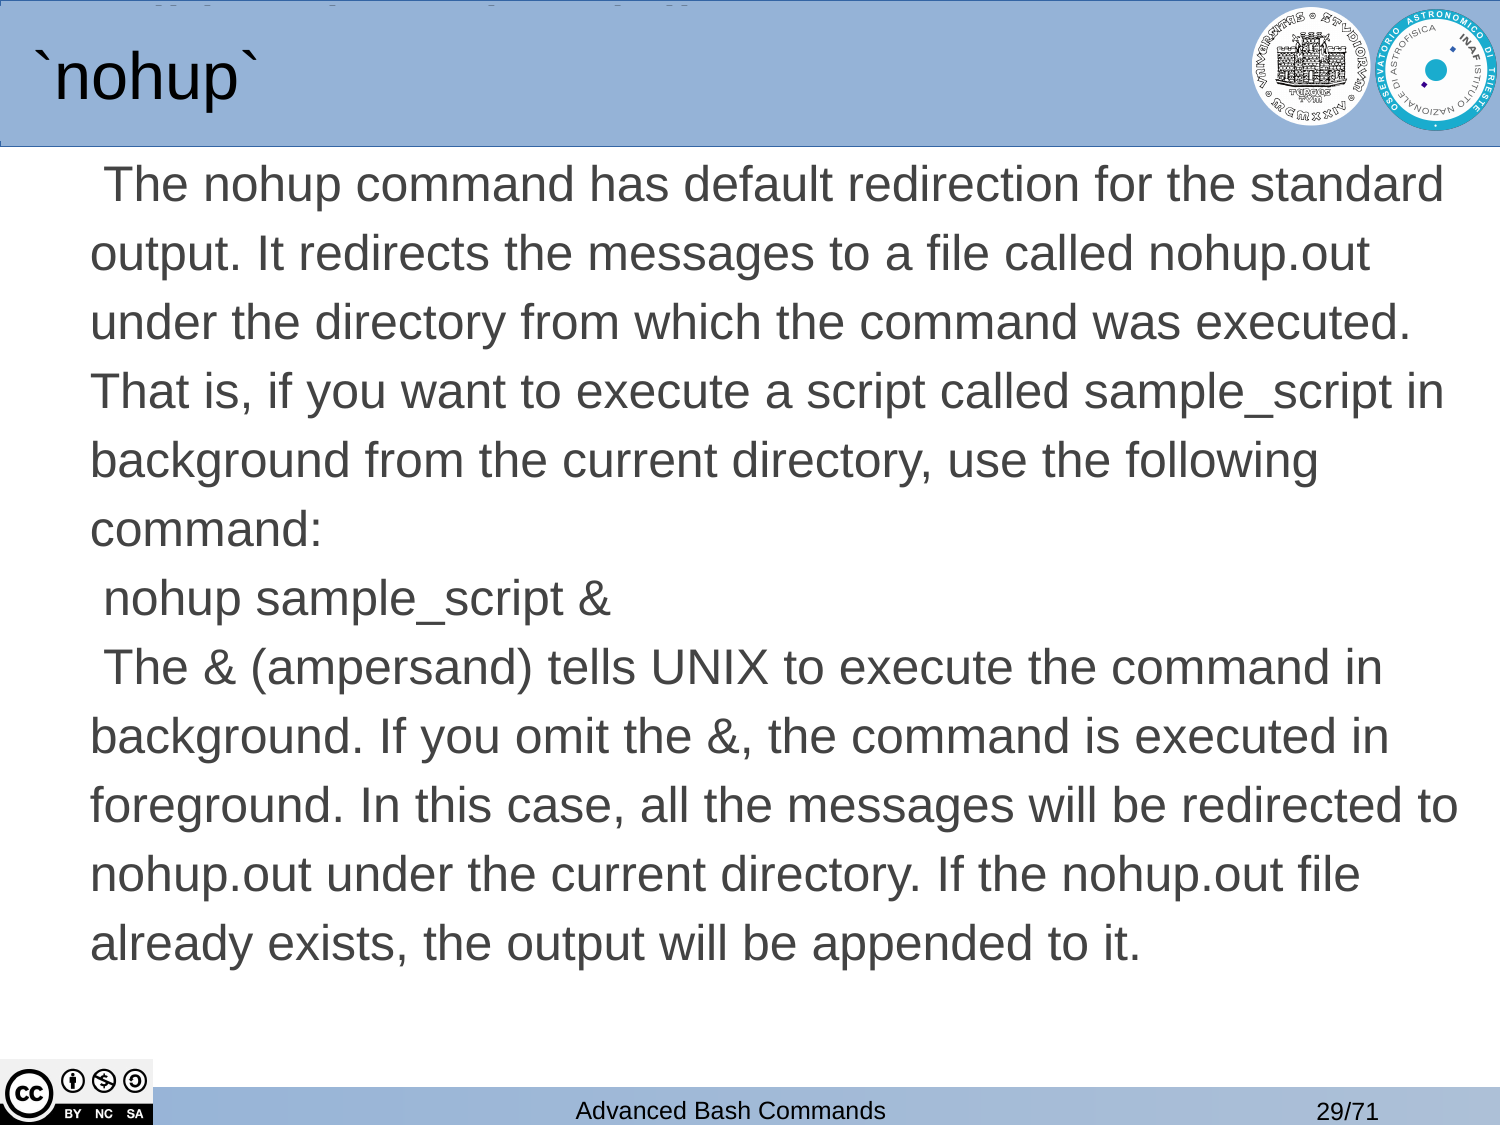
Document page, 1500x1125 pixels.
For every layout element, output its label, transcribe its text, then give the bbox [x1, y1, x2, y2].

picture [0, 1059, 153, 1125]
text_box `nohup` [0, 5, 1232, 134]
title Traditional service delivery [0, 0, 1500, 134]
list The nohup command has default redirection for the standard output. It redirects the messages to a file called nohup.out under the directory from which the command was executed. That is, if you want to execute a script called sample_script in background from the current directory, use the following command: nohup sample_script & The & (ampersand) tells UNIX to execute the command in background. If you omit the &, the command is executed in foreground. In this case, all the messages will be redirected to nohup.out under the current directory. If the nohup.out file already exists, the output will be appended to it. [0, 134, 1500, 1012]
